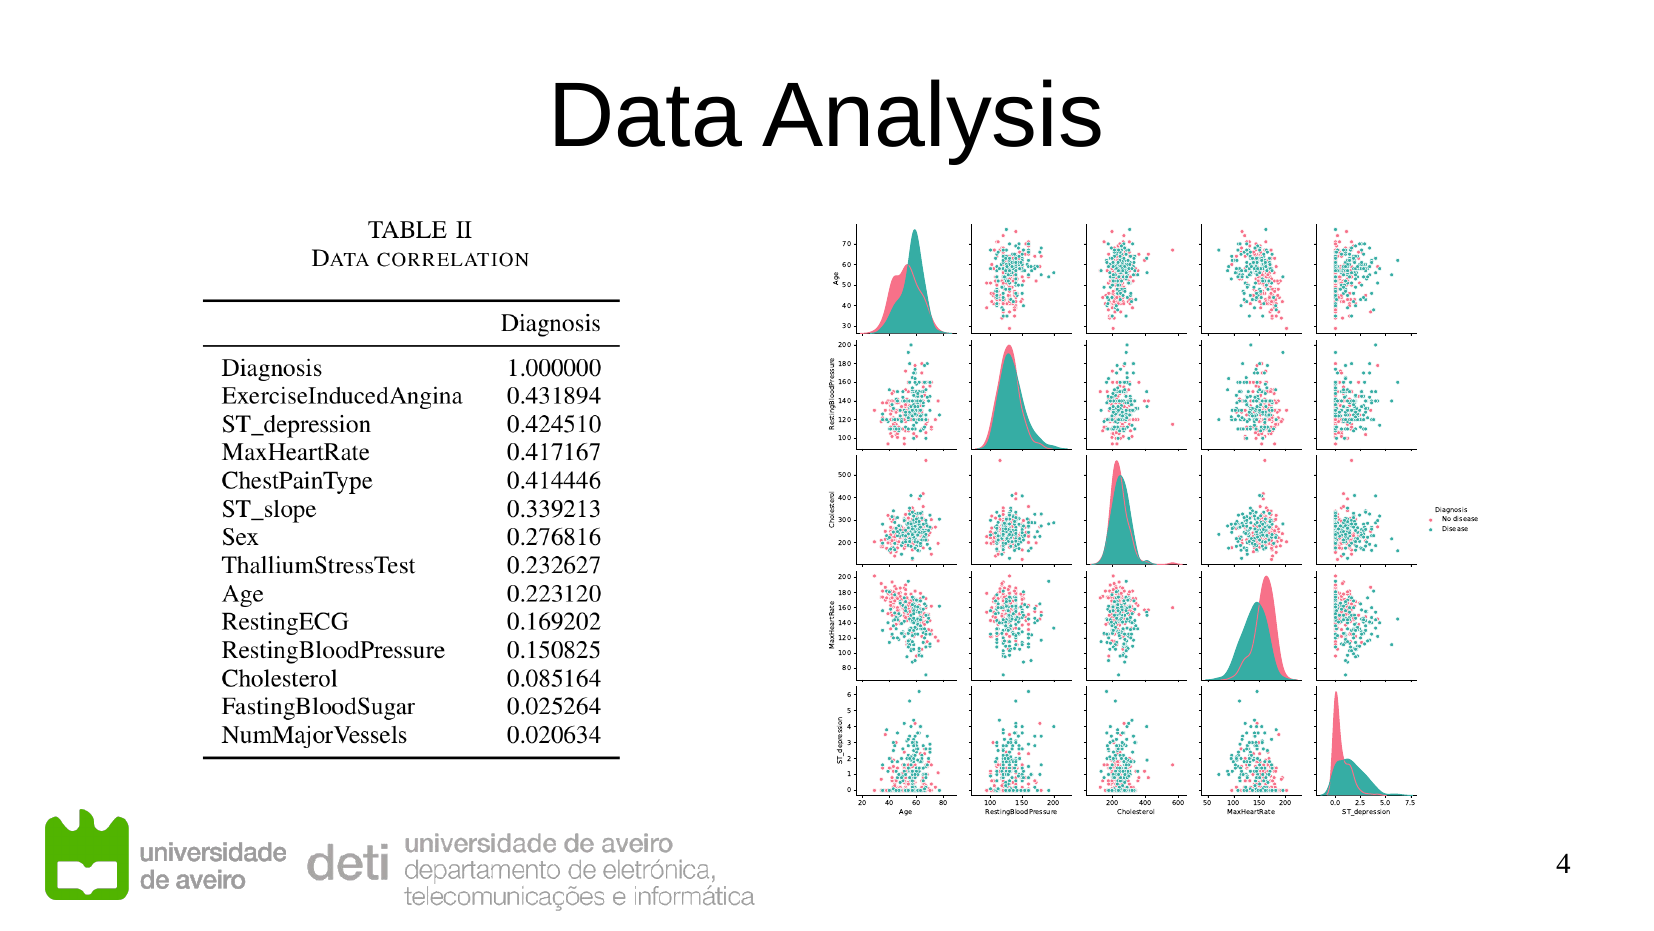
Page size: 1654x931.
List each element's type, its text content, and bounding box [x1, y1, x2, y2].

picture [825, 219, 1485, 821]
title Data Analysis [82, 37, 1571, 193]
picture [45, 809, 286, 900]
picture [300, 827, 755, 912]
picture [188, 209, 643, 781]
